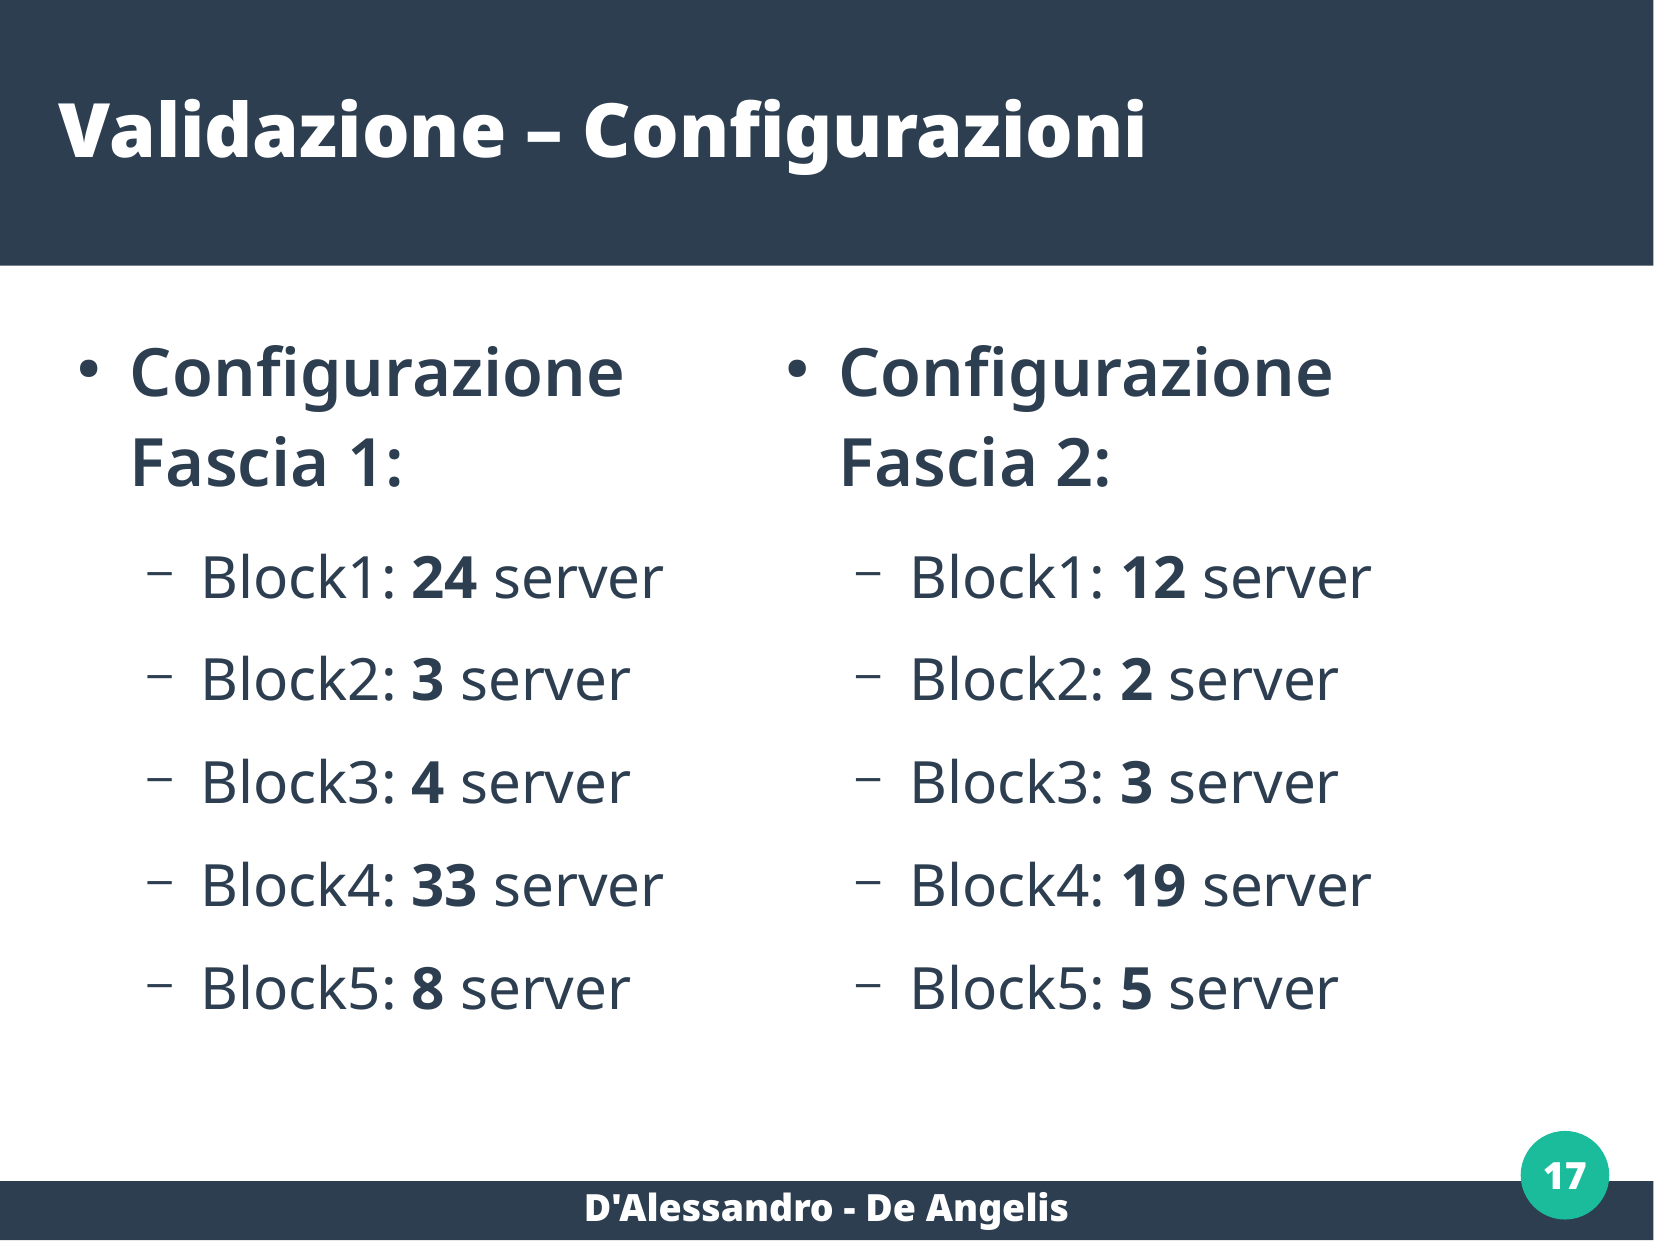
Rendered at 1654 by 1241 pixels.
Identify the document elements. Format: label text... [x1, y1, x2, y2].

list Configurazione Fascia 1: Block1: 24 server Block2: 3 server Block3: 4 server Block4: 33 server Block5: 8 server [59, 324, 709, 1152]
list Configurazione Fascia 2: Block1: 12 server Block2: 2 server Block3: 3 server Block4: 19 server Block5: 5 server [767, 324, 1418, 1152]
title Validazione – Configurazioni [59, 49, 1595, 207]
